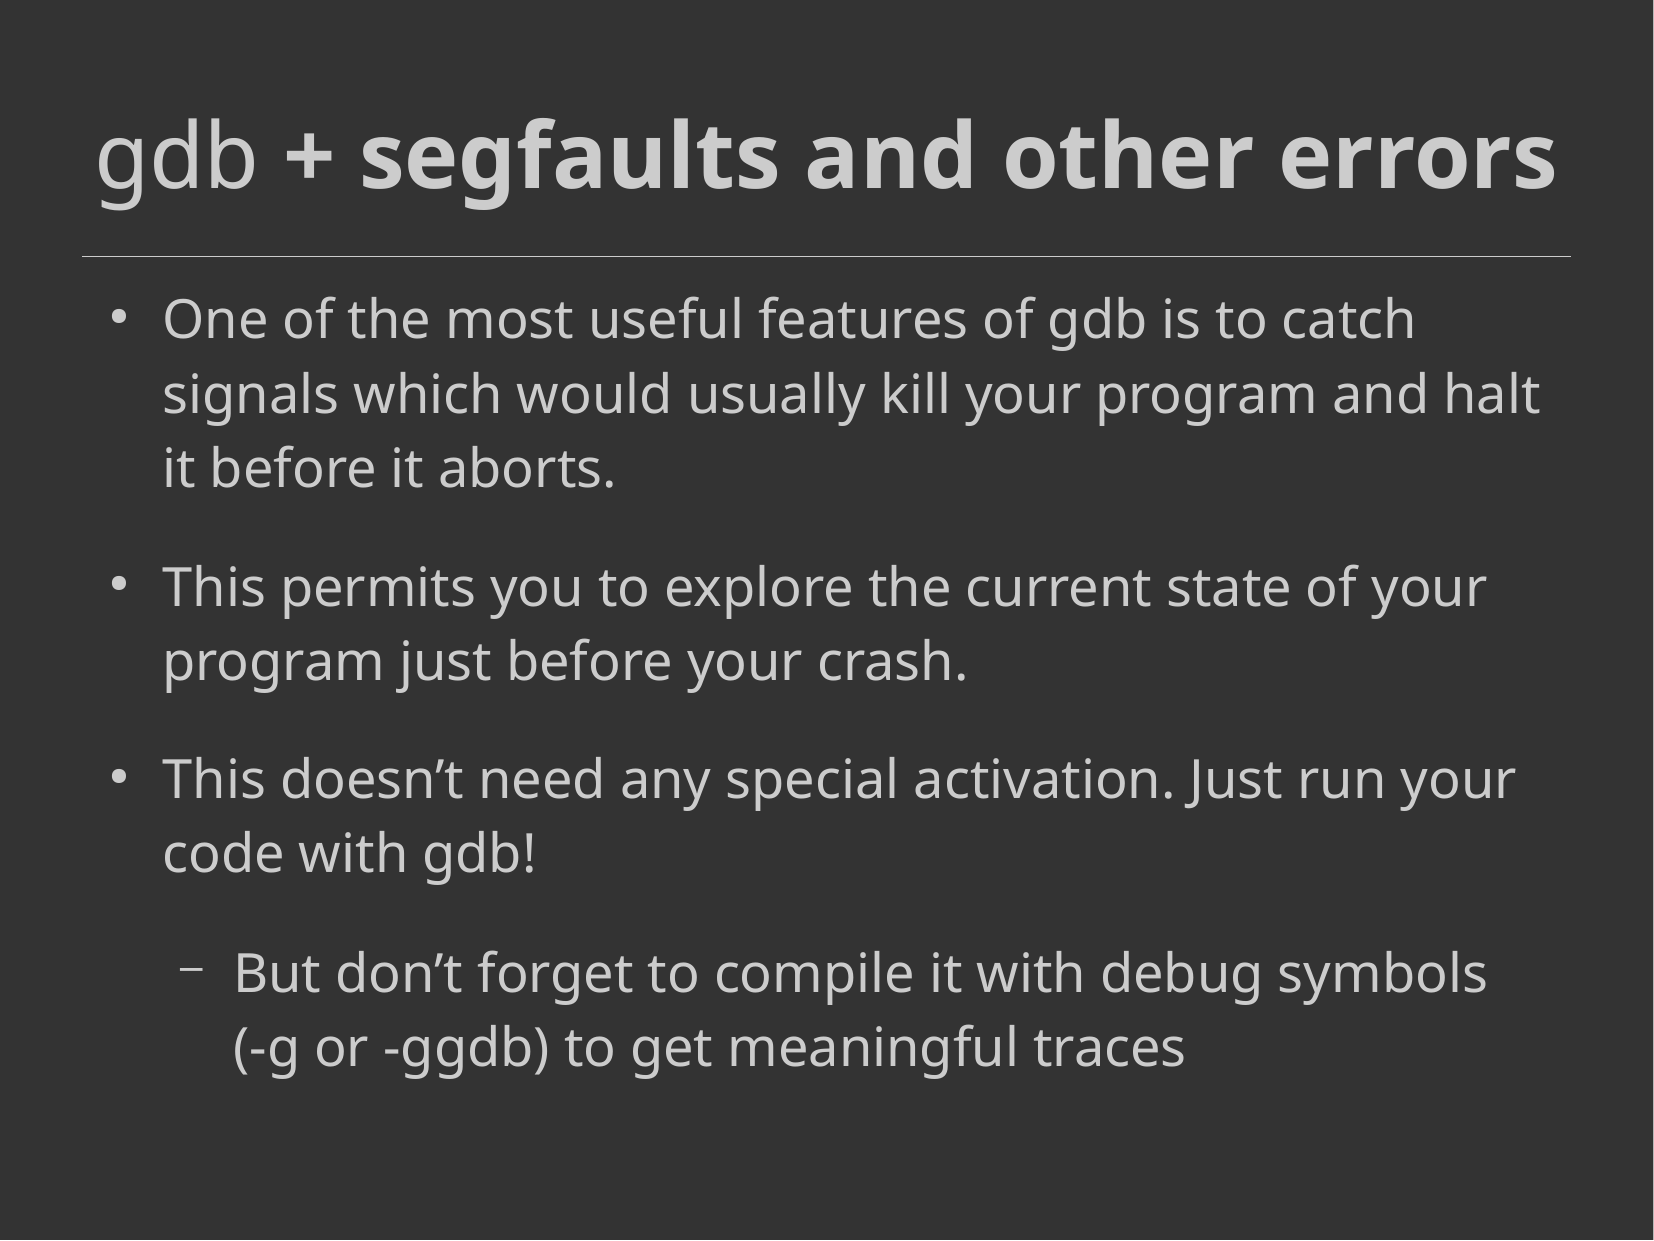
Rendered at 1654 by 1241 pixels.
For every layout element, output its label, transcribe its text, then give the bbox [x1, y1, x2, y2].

text_box One of the most useful features of gdb is to catch signals which would usually kill your program and halt it before it aborts. This permits you to explore the current state of your program just before your crash. This doesn’t need any special activation. Just run your code with gdb! But don’t forget to compile it with debug symbols (-g or -ggdb) to get meaningful traces [76, 273, 1565, 1158]
title gdb + segfaults and other errors [82, 49, 1571, 257]
